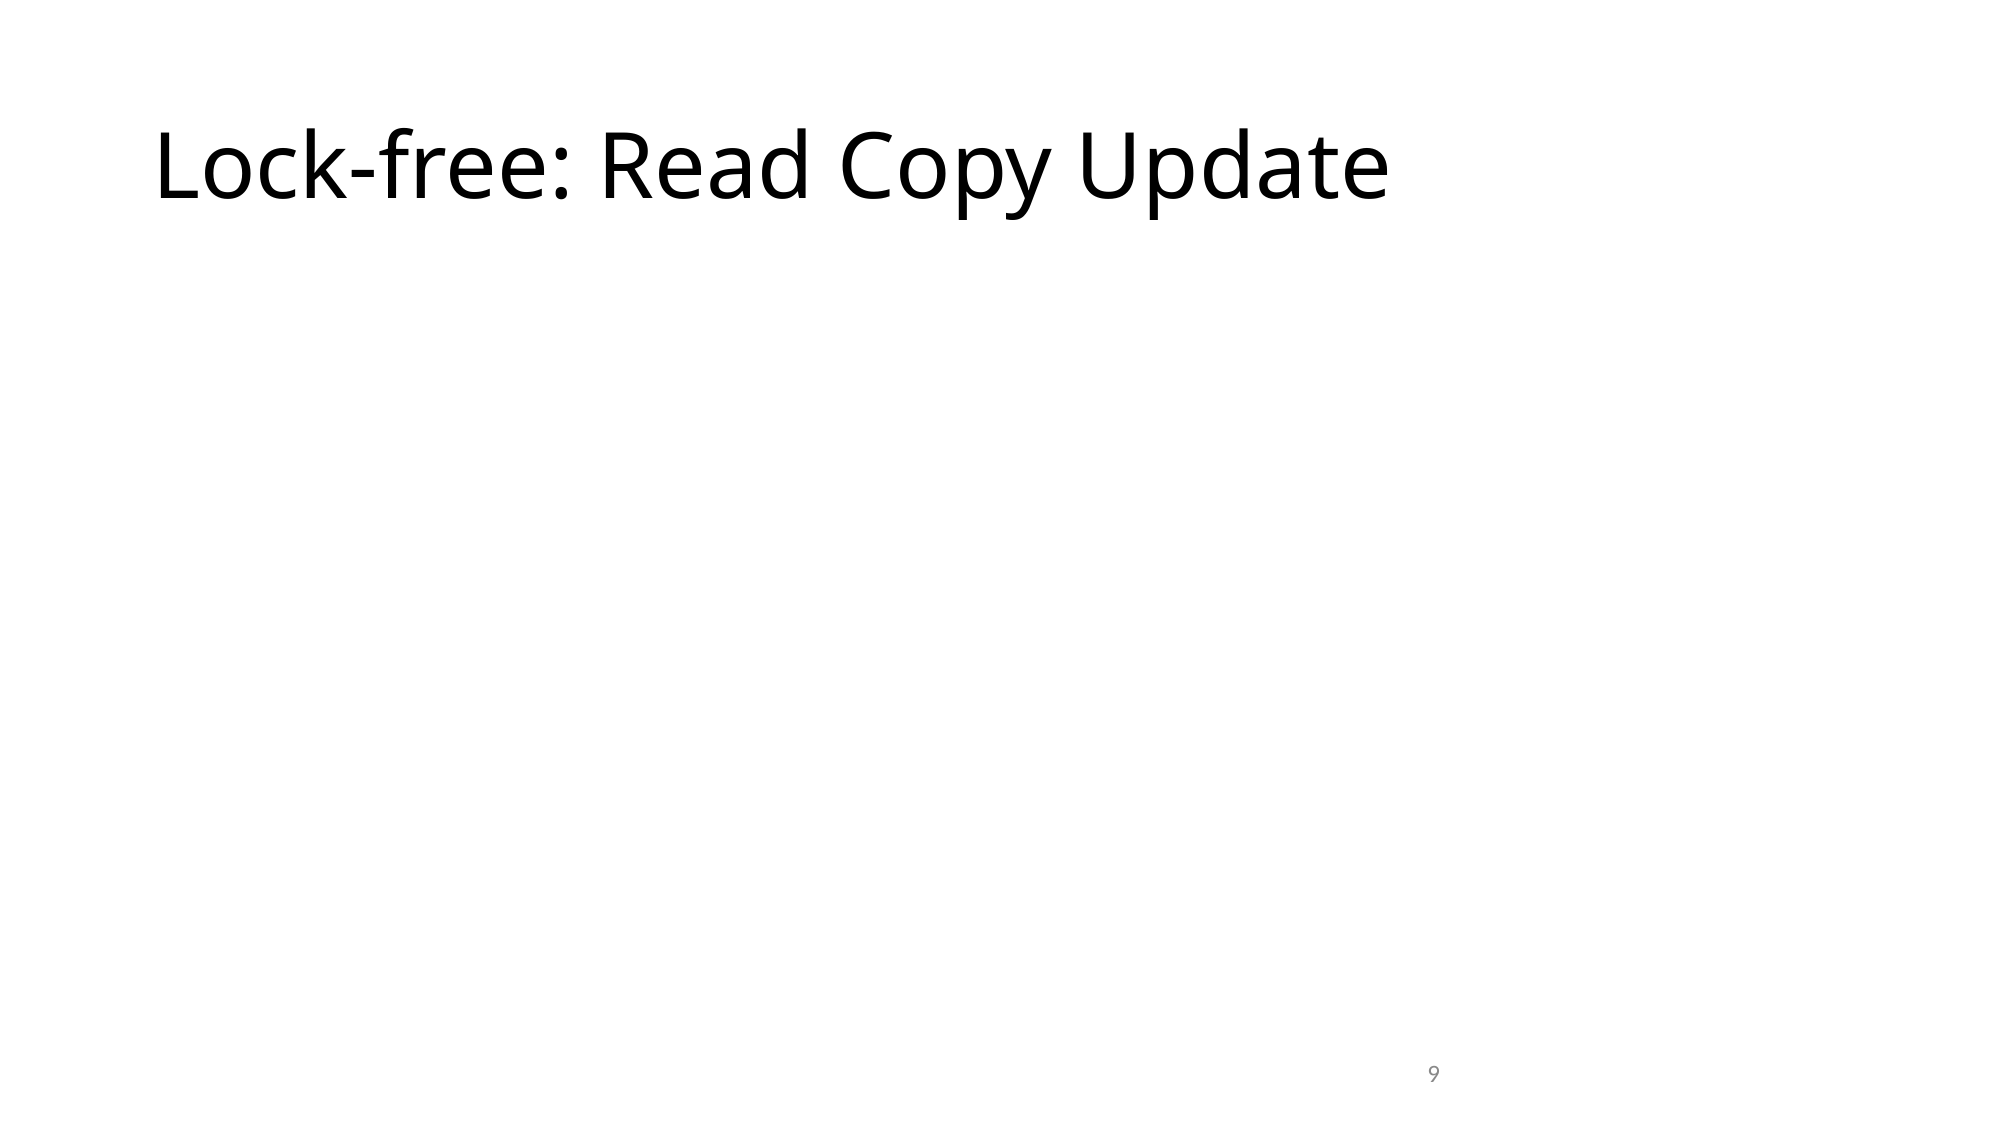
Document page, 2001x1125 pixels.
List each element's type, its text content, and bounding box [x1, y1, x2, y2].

title Lock-free: Read Copy Update [137, 59, 1863, 278]
text_box 9 [1412, 1042, 1863, 1103]
